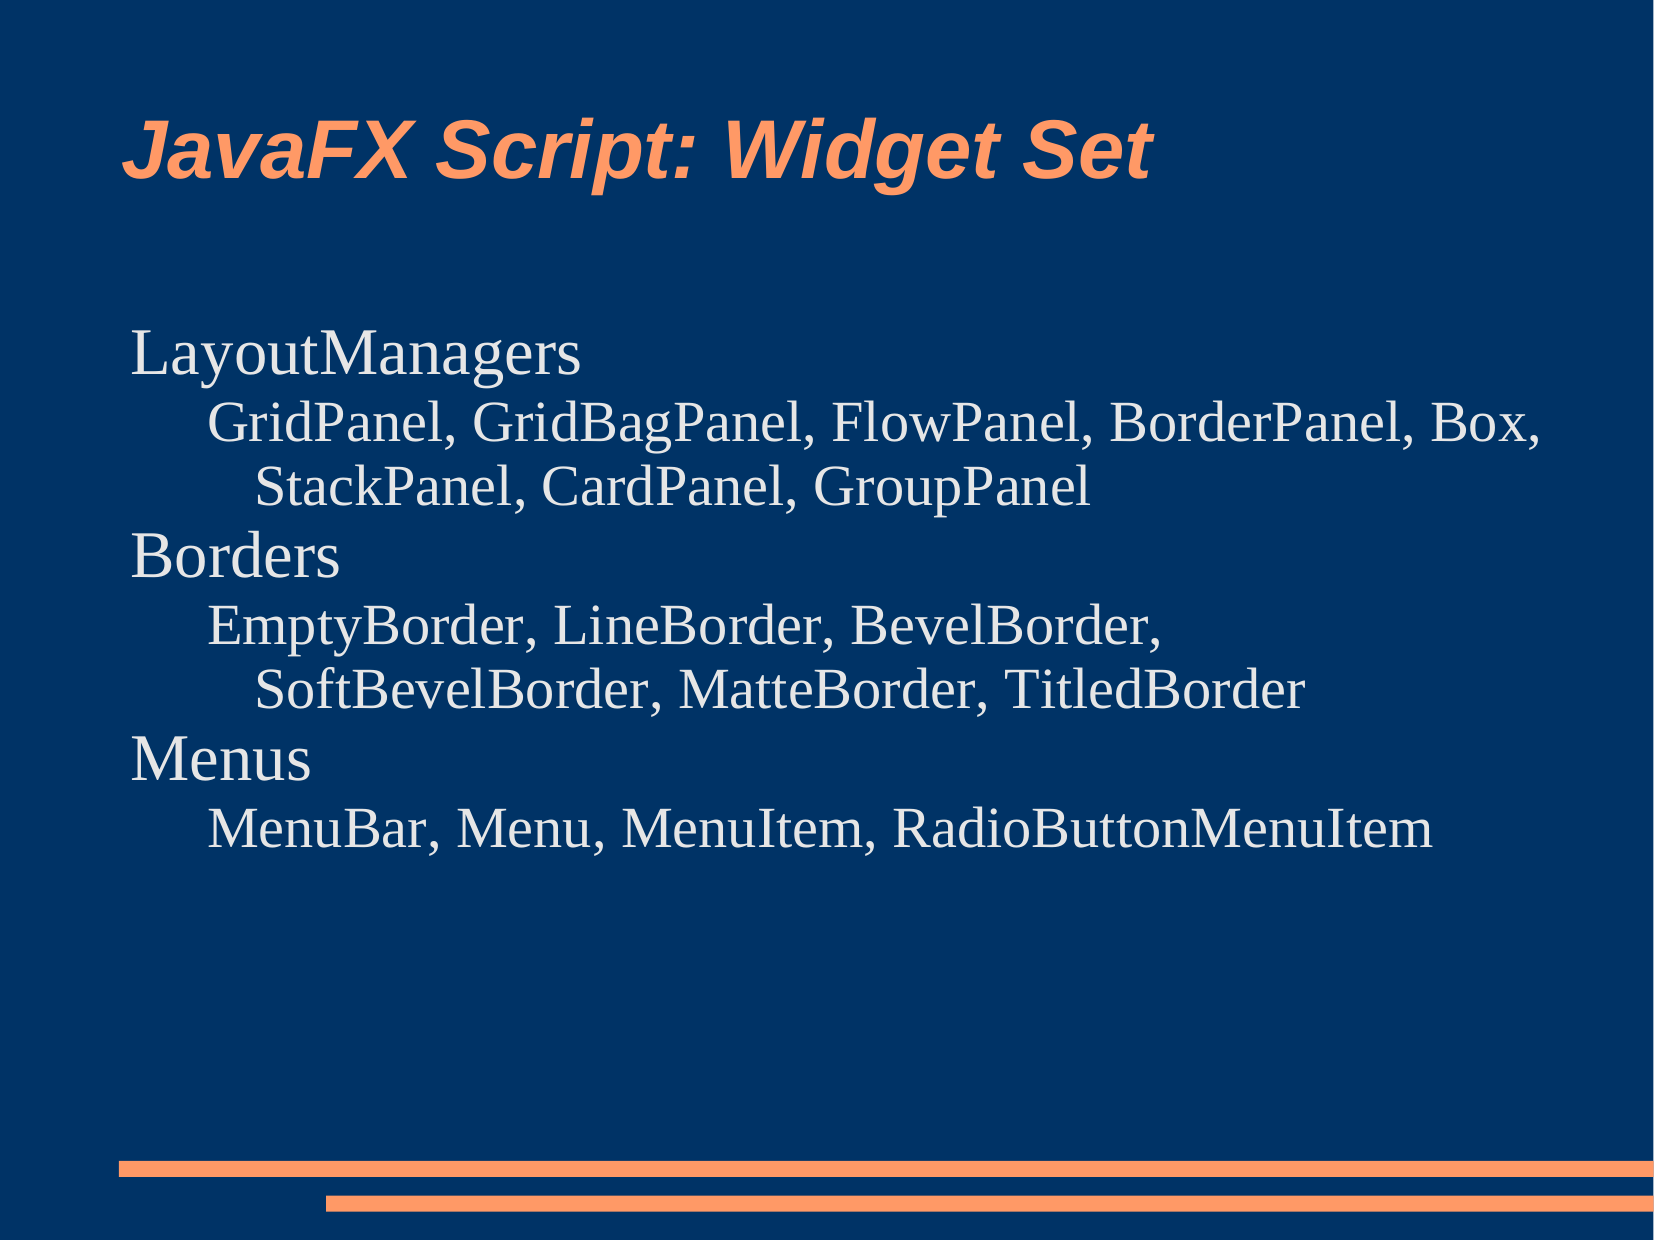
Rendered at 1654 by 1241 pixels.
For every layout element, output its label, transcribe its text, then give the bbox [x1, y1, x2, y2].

title JavaFX Script: Widget Set [121, 46, 1534, 254]
list LayoutManagers GridPanel, GridBagPanel, FlowPanel, BorderPanel, Box, StackPanel, CardPanel, GroupPanel Borders EmptyBorder, LineBorder, BevelBorder, SoftBevelBorder, MatteBorder, TitledBorder Menus MenuBar, Menu, MenuItem, RadioButtonMenuItem [112, 315, 1552, 1126]
